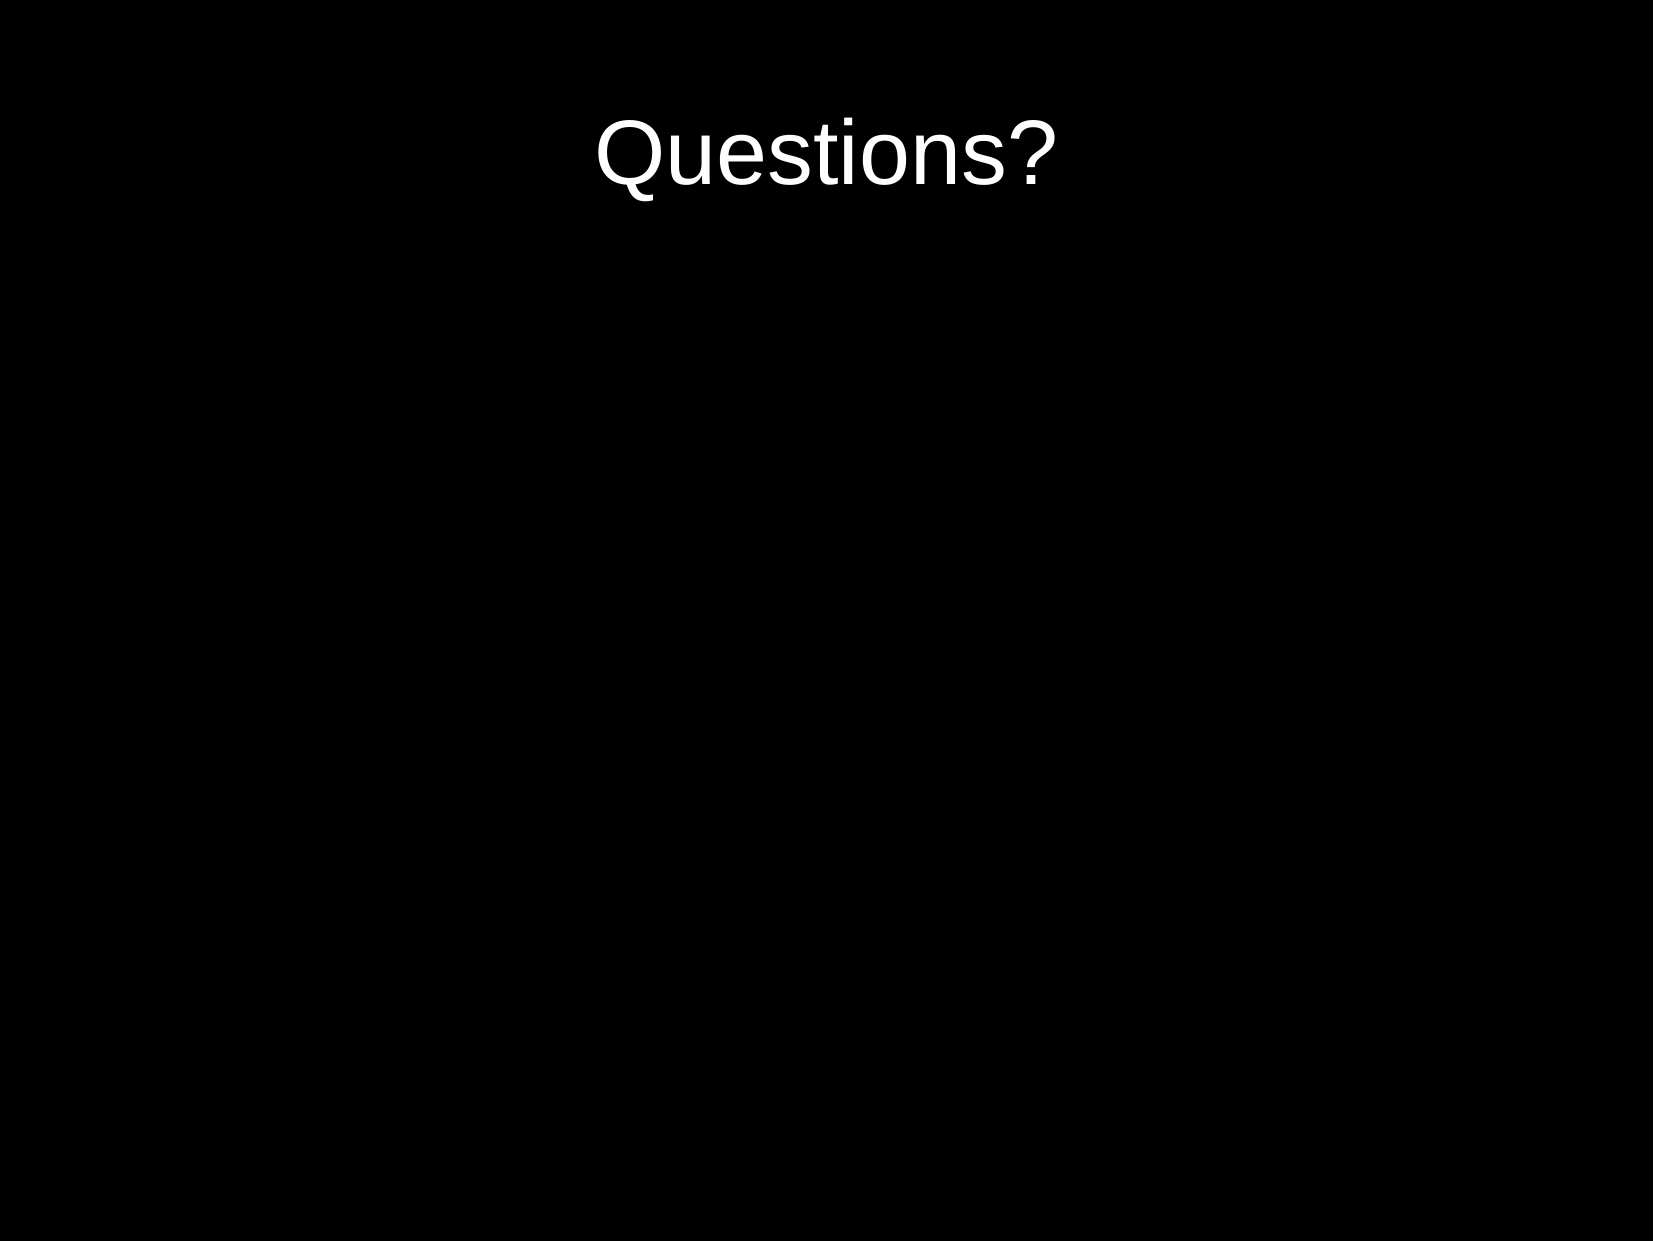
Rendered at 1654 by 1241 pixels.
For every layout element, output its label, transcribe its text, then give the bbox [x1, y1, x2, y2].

title Questions? [82, 56, 1571, 250]
